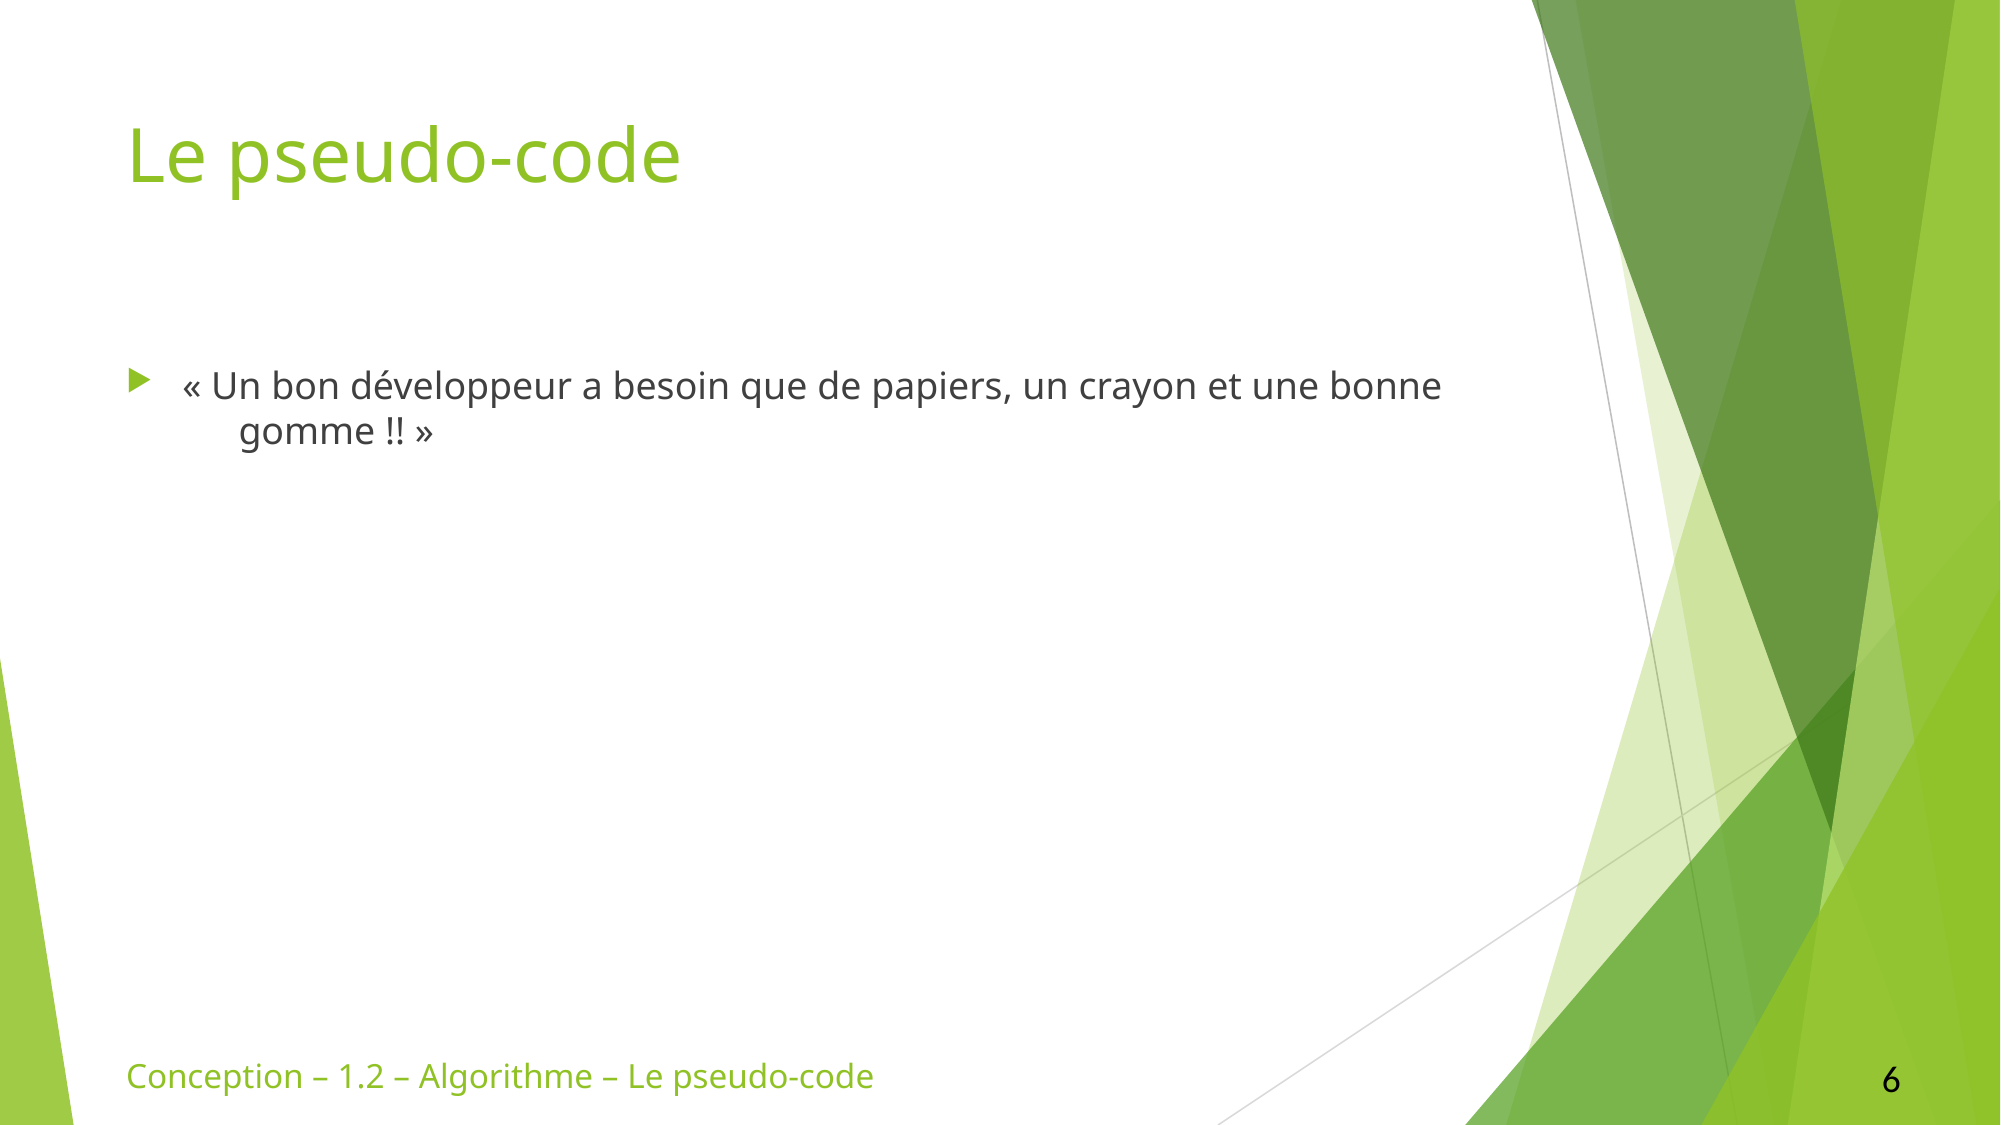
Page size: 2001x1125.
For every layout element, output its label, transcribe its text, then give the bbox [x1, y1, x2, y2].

text_box [1866, 1047, 1979, 1108]
list « Un bon développeur a besoin que de papiers, un crayon et une bonne gomme !! » [111, 354, 1522, 992]
text_box Conception – 1.2 – Algorithme – Le pseudo-code [111, 1047, 1094, 1109]
title Le pseudo-code [111, 99, 1522, 317]
